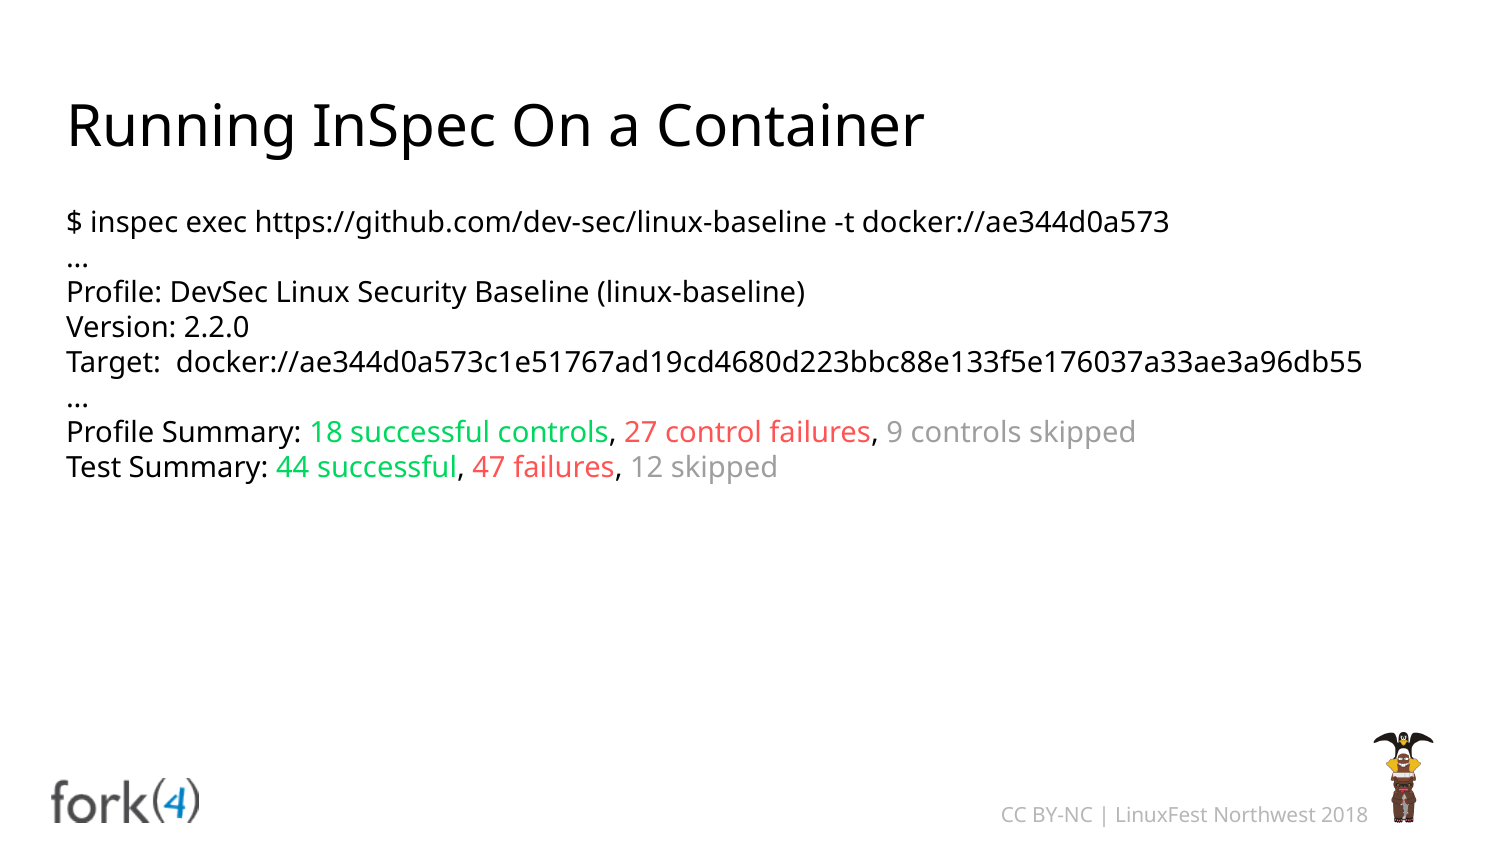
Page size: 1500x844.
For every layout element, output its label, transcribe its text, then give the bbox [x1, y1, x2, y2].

text_box $ inspec exec https://github.com/dev-sec/linux-baseline -t docker://ae344d0a573 ... Profile: DevSec Linux Security Baseline (linux-baseline) Version: 2.2.0 Target: docker://ae344d0a573c1e51767ad19cd4680d223bbc88e133f5e176037a33ae3a96db55 ... Profile Summary: 18 successful controls, 27 control failures, 9 controls skipped Test Summary: 44 successful, 47 failures, 12 skipped [51, 188, 1449, 723]
picture [1358, 732, 1449, 823]
picture [51, 778, 199, 823]
title Running InSpec On a Container [51, 72, 1449, 167]
